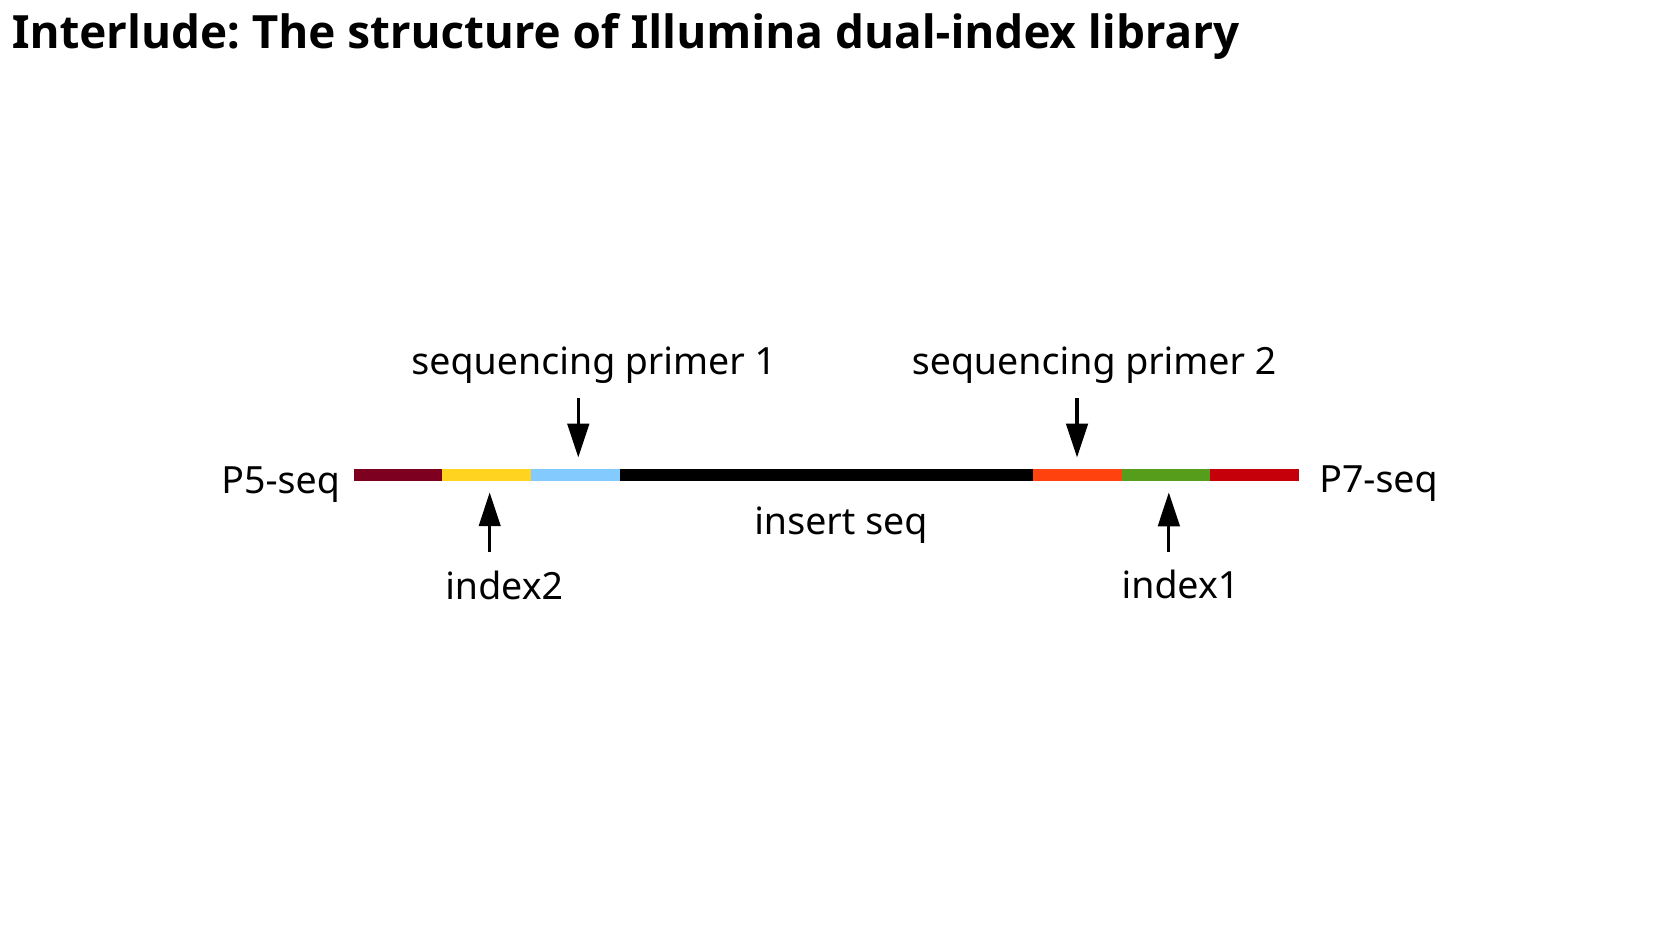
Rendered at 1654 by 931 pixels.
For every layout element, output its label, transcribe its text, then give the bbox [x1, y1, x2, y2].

title Interlude: The structure of Illumina dual-index library [11, 0, 1642, 130]
text_box insert seq [739, 486, 943, 553]
text_box sequencing primer 2 [897, 327, 1292, 394]
text_box P5-seq [206, 445, 355, 512]
text_box index2 [430, 551, 579, 618]
text_box P7-seq [1304, 445, 1453, 512]
text_box sequencing primer 1 [396, 327, 792, 394]
text_box index1 [1106, 551, 1255, 618]
